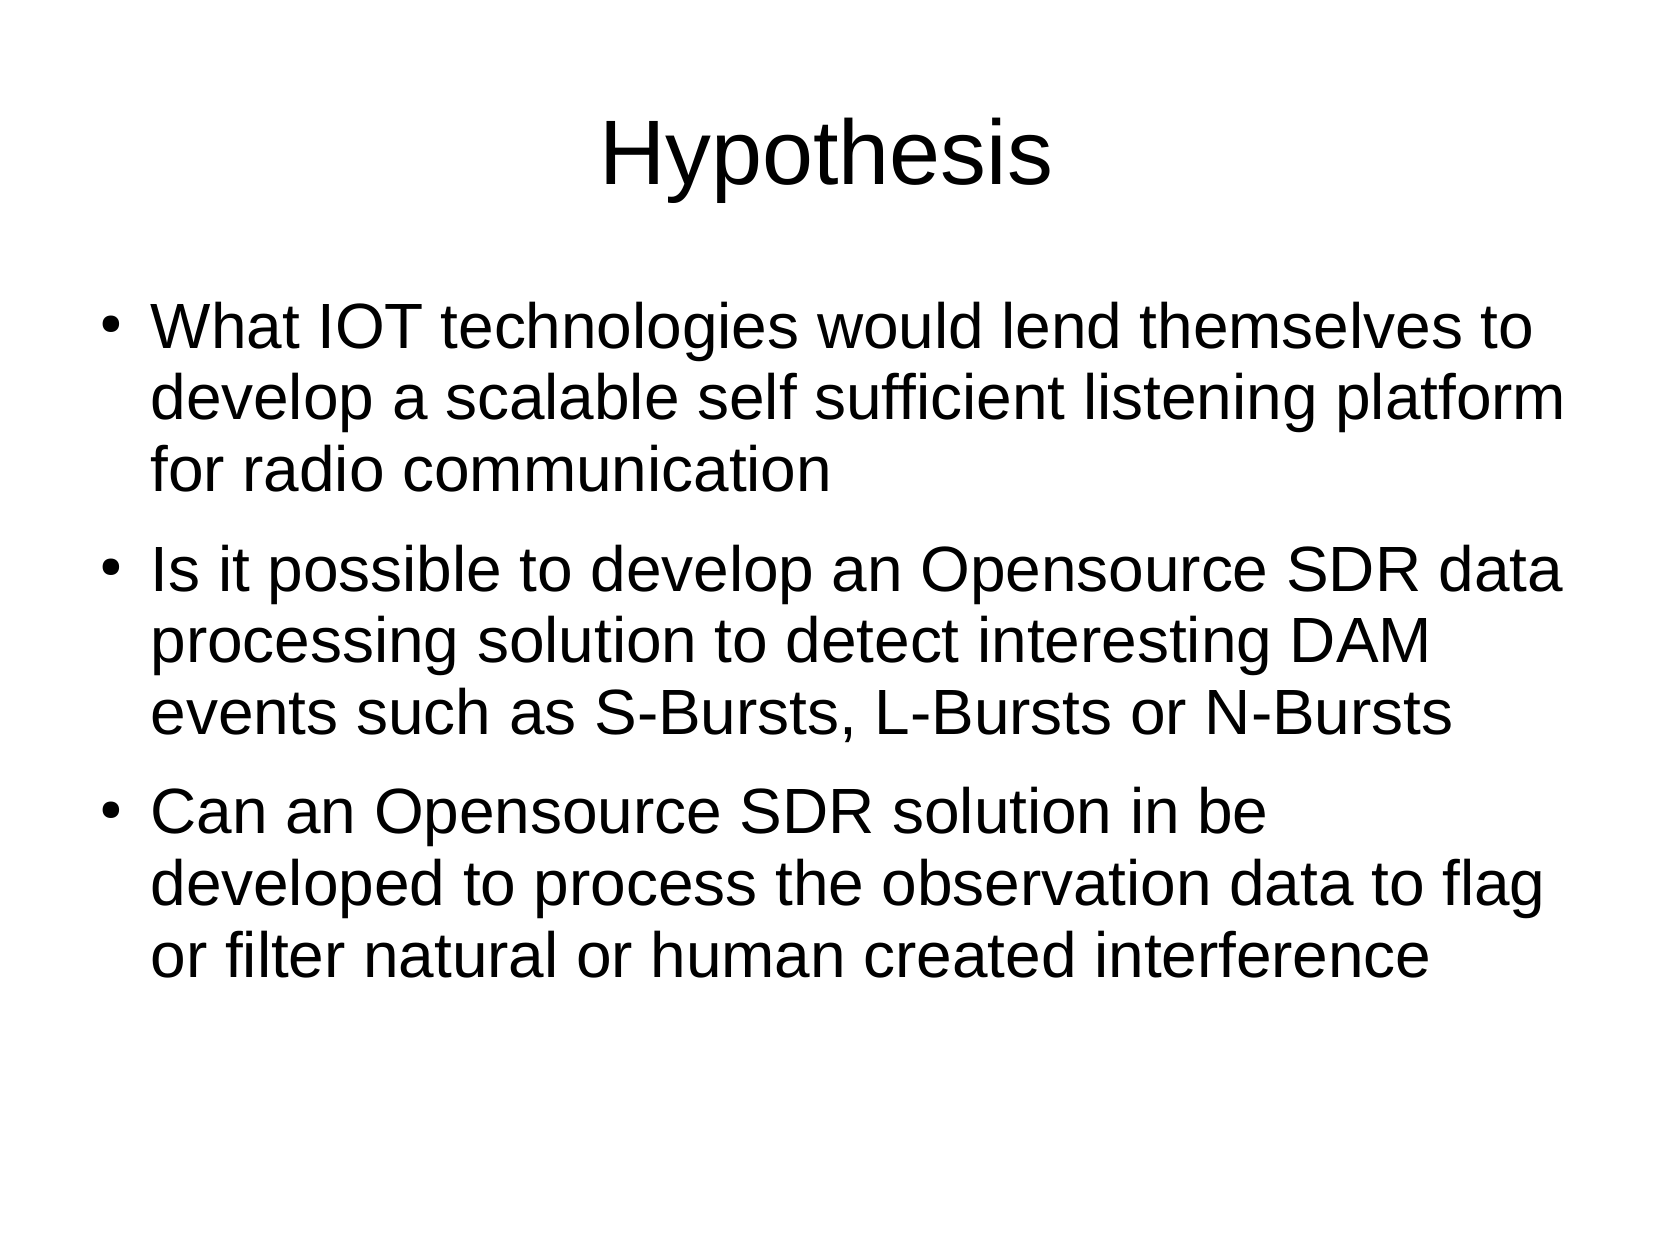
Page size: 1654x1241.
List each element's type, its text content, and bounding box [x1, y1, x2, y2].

title Hypothesis [82, 49, 1571, 257]
list What IOT technologies would lend themselves to develop a scalable self sufficient listening platform for radio communication Is it possible to develop an Opensource SDR data processing solution to detect interesting DAM events such as S-Bursts, L-Bursts or N-Bursts Can an Opensource SDR solution in be developed to process the observation data to flag or filter natural or human created interference [82, 290, 1571, 1010]
